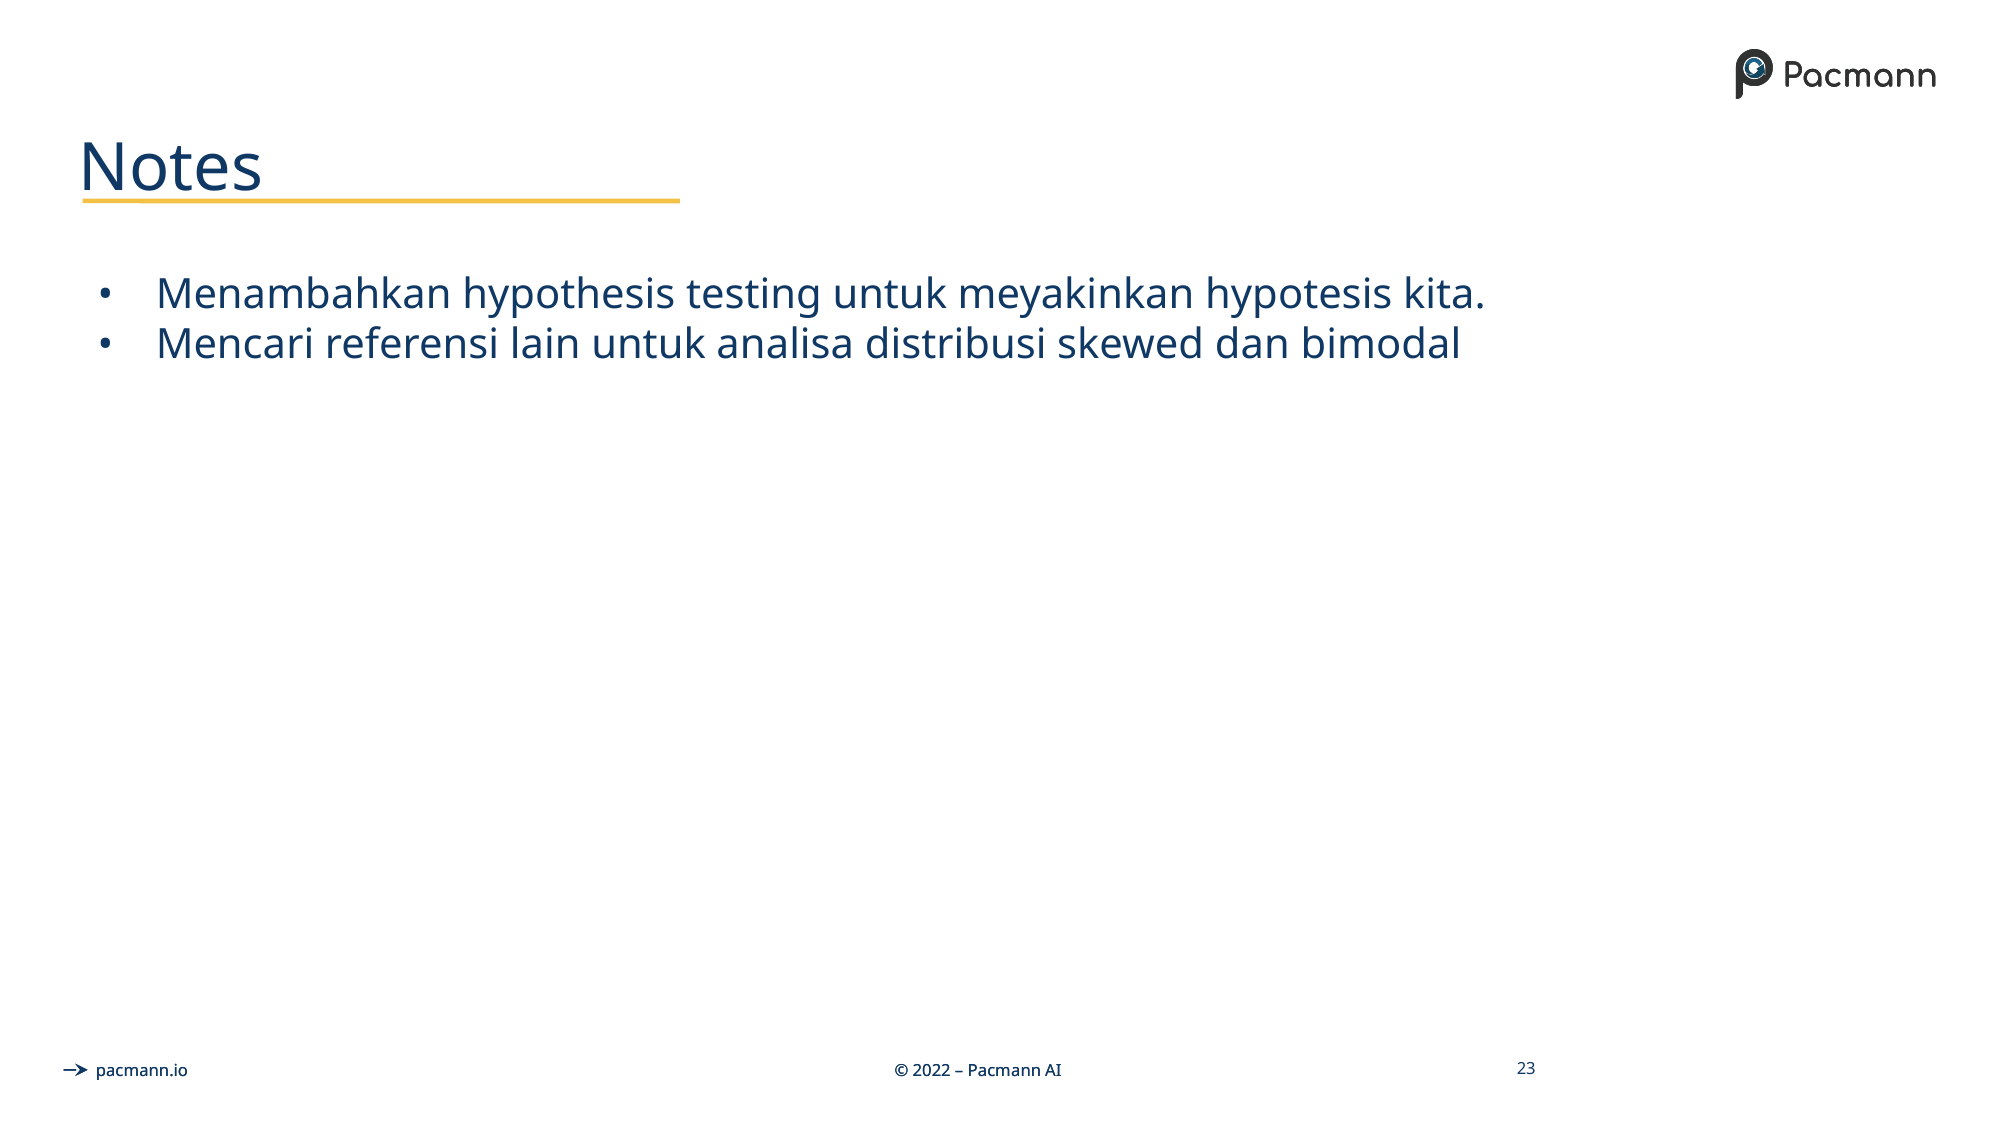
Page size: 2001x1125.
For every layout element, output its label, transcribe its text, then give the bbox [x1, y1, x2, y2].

picture [1707, 36, 1966, 112]
title Notes [63, 59, 1935, 278]
text_box Menambahkan hypothesis testing untuk meyakinkan hypotesis kita. Mencari referensi lain untuk analisa distribusi skewed dan bimodal [65, 259, 1934, 375]
